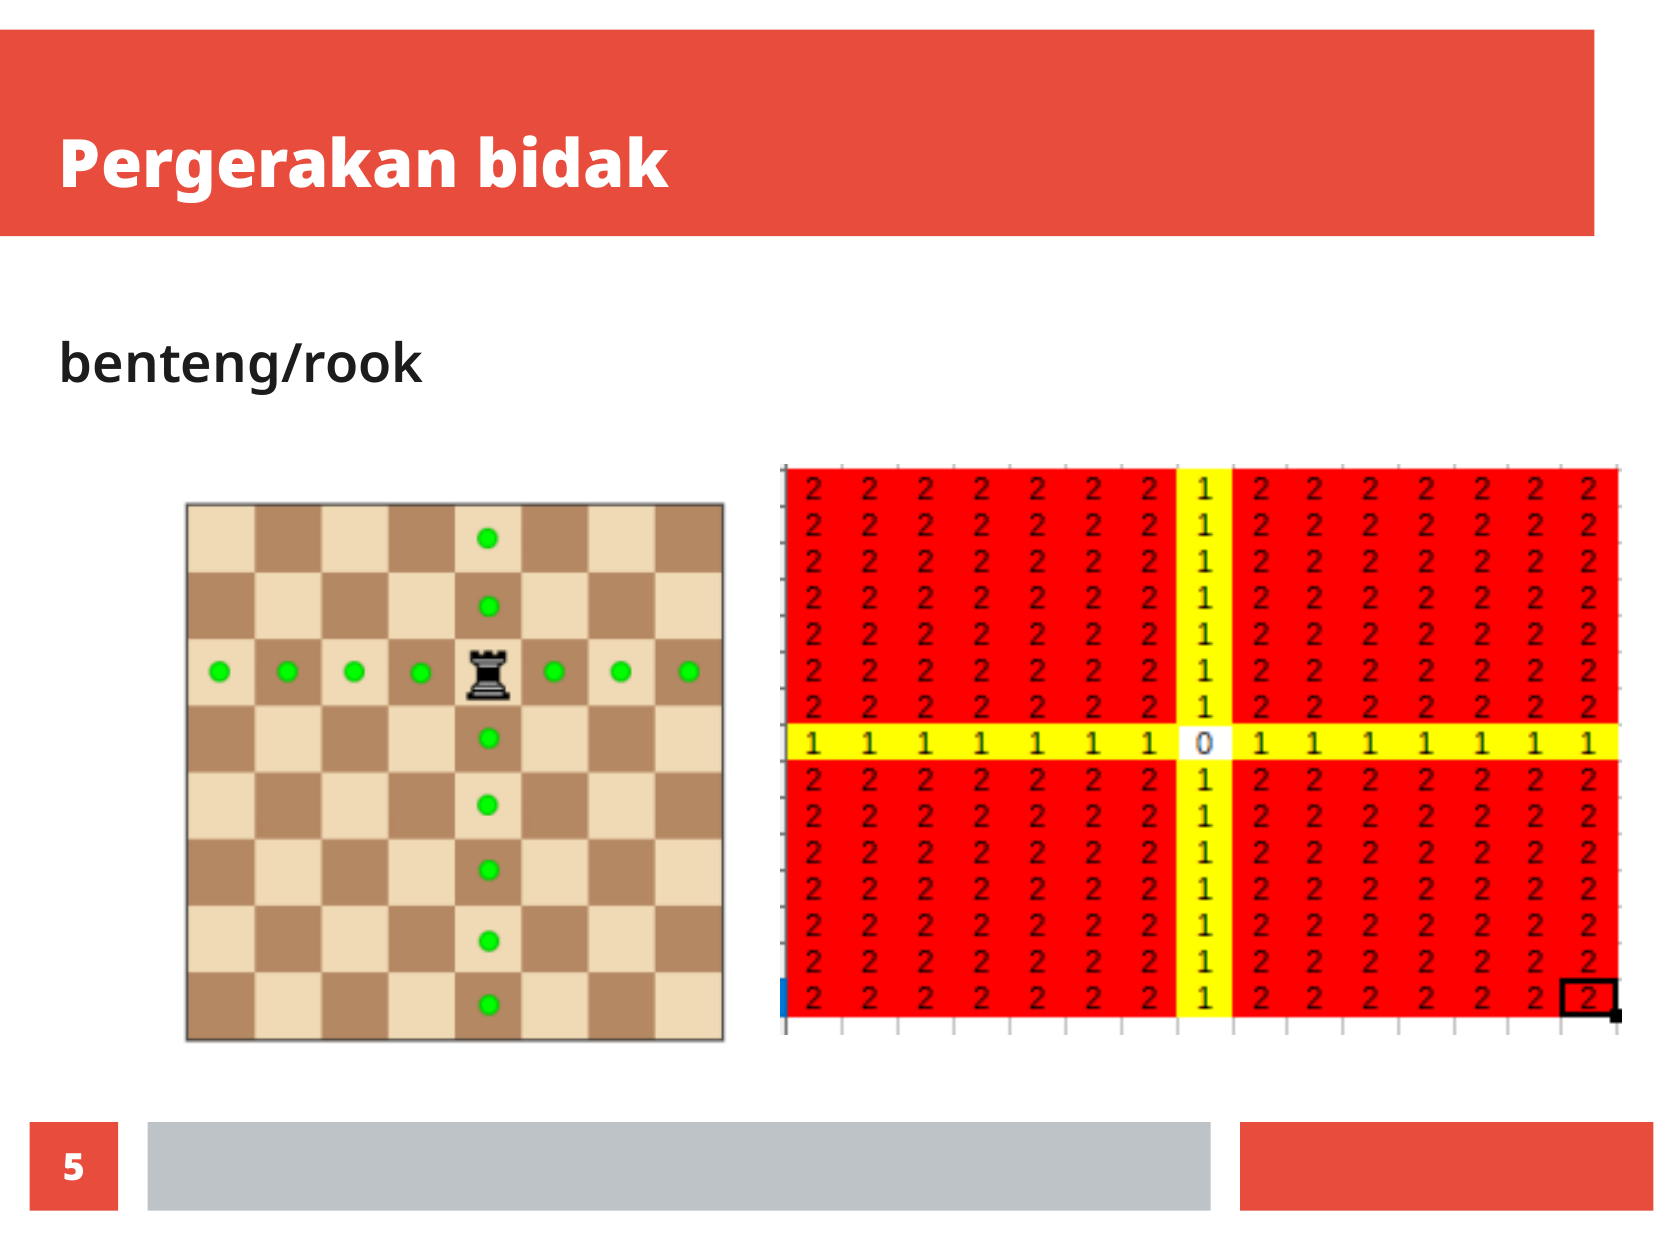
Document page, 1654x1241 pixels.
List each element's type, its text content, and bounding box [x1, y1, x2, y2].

picture [180, 496, 731, 1051]
list benteng/rook [59, 324, 1565, 1093]
picture [780, 464, 1622, 1036]
title Pergerakan bidak [59, 59, 1595, 207]
